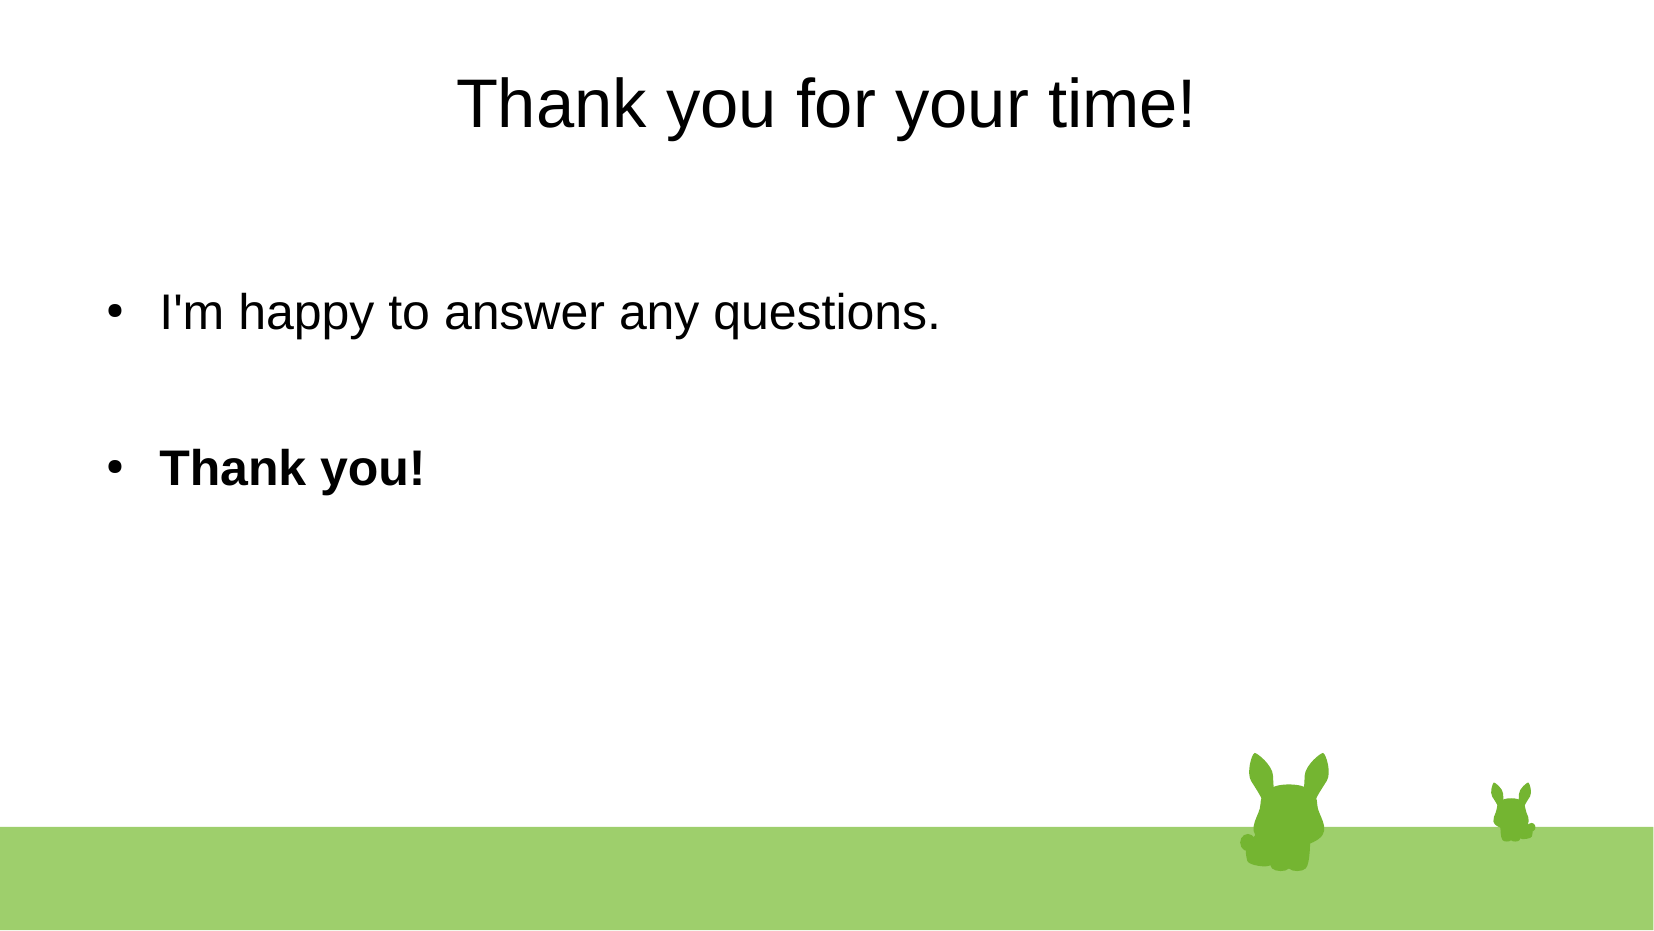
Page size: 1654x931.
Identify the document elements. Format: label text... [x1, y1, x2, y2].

title Thank you for your time! [88, 29, 1565, 178]
list I'm happy to answer any questions. Thank you! [88, 206, 1565, 739]
